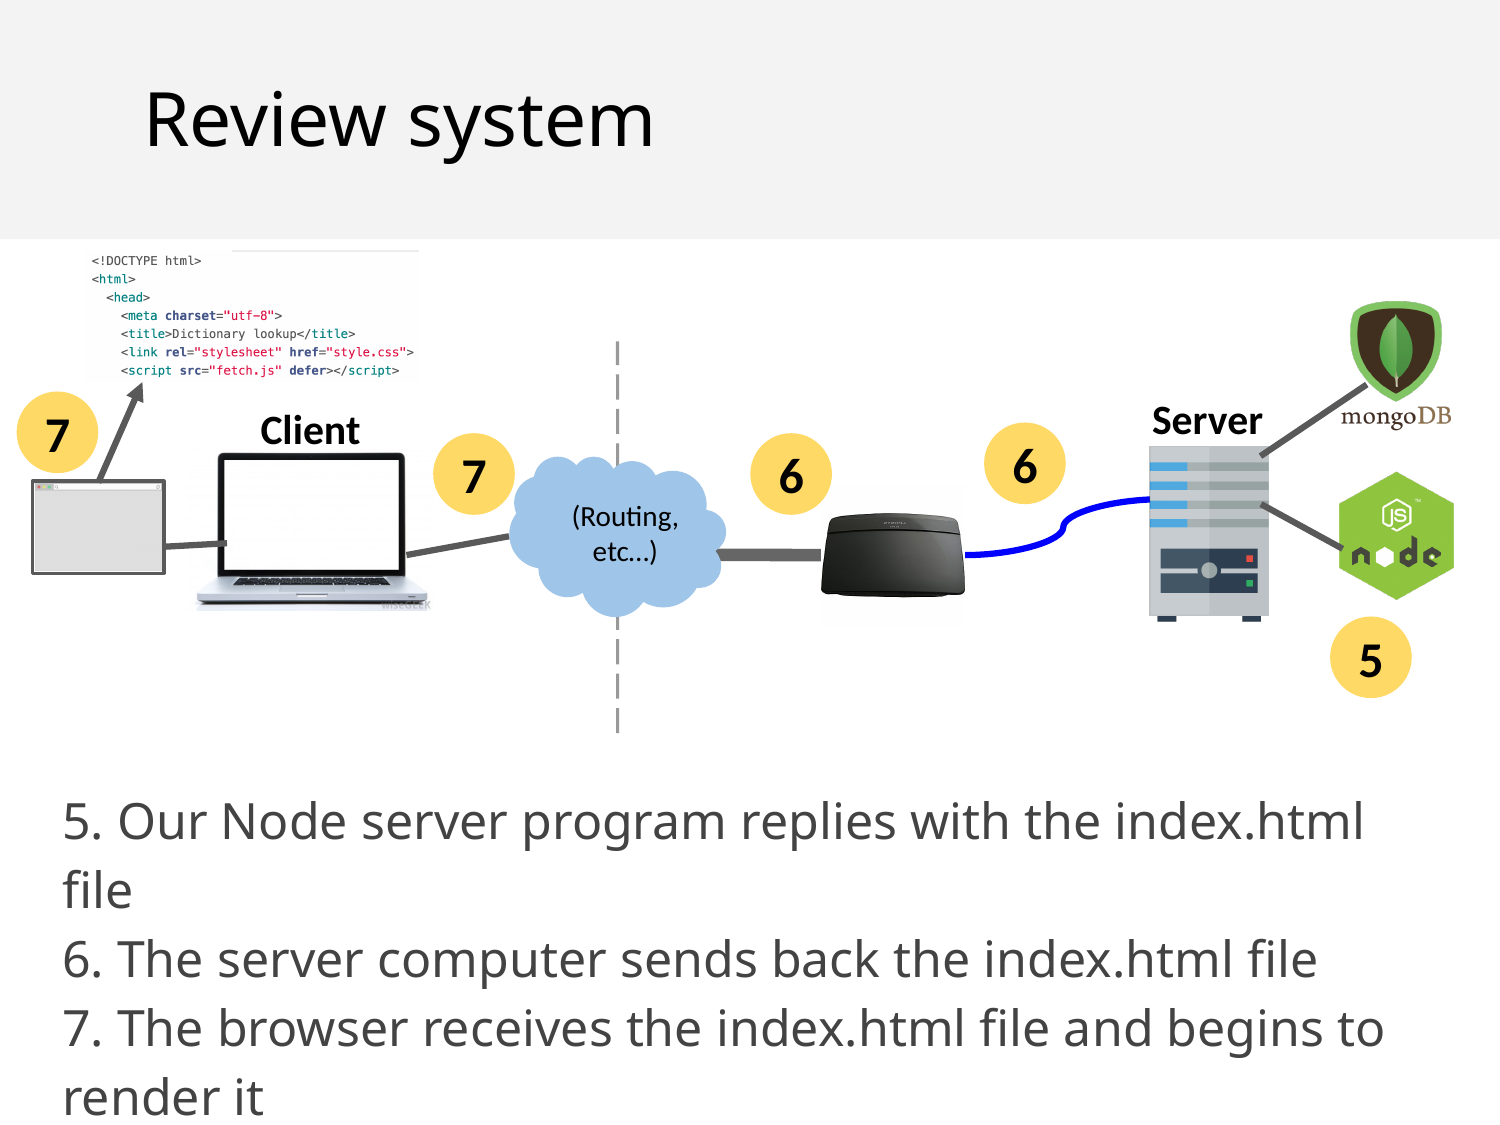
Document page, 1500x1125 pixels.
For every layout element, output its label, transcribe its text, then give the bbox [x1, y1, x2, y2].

picture [1114, 475, 1302, 630]
picture [187, 449, 433, 611]
text_box (Routing, etc…) [509, 456, 727, 618]
text_box 5 [1330, 616, 1412, 699]
text_box 7 [433, 433, 515, 515]
text_box 6 [750, 433, 832, 515]
title Review system [128, 56, 1372, 183]
text_box 7 [16, 391, 99, 474]
picture [1324, 282, 1468, 450]
list 5. Our Node server program replies with the index.html file 6. The server computer sends back the index.html file 7. The browser receives the index.html file and begins to render it [47, 765, 1442, 1067]
picture [34, 482, 163, 572]
picture [1330, 470, 1462, 602]
picture [821, 483, 965, 627]
text_box Server [1085, 361, 1331, 475]
text_box Client [188, 371, 434, 466]
picture [85, 250, 419, 382]
text_box 6 [984, 422, 1066, 505]
